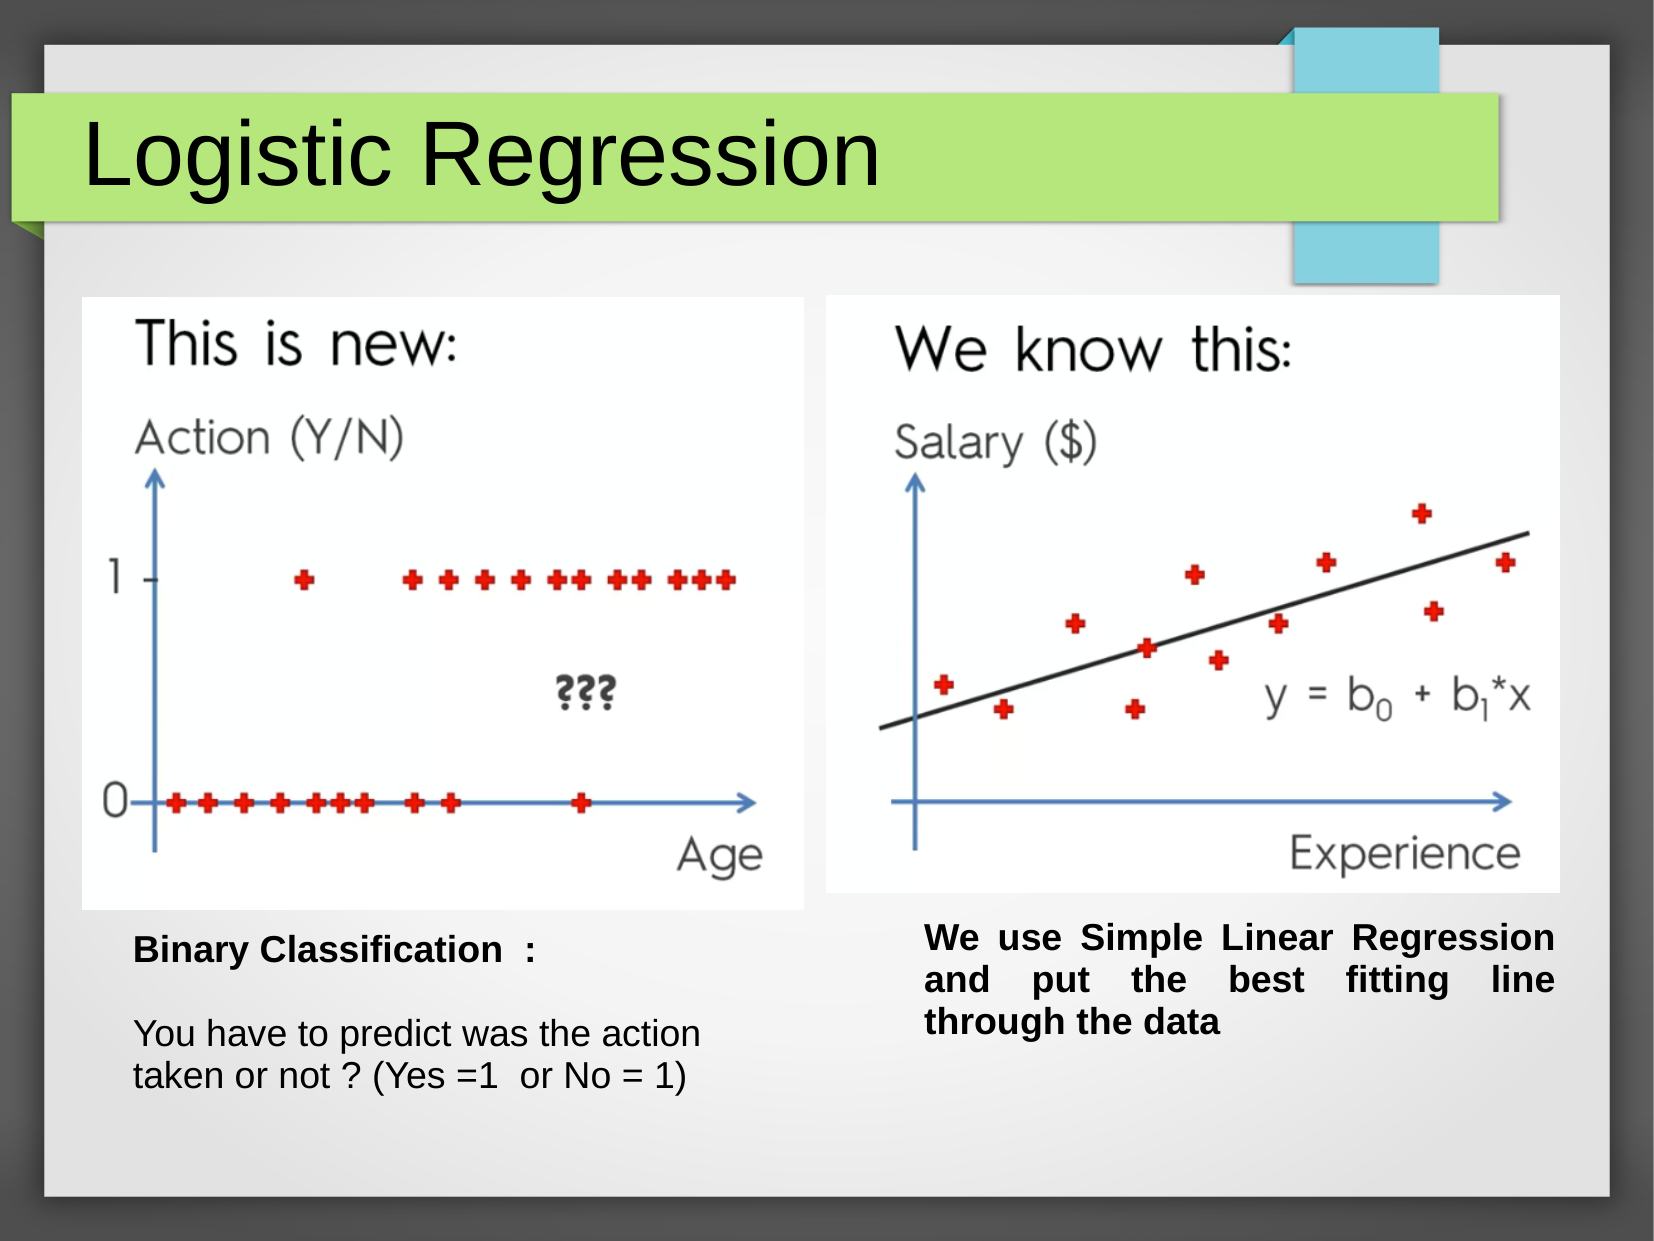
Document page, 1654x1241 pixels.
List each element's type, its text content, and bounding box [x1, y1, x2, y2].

title Logistic Regression [82, 94, 1264, 213]
text_box We use Simple Linear Regression and put the best fitting line through the data [909, 909, 1571, 1146]
picture [0, 0, 1654, 1241]
text_box Binary Classification : You have to predict was the action taken or not ? (Yes =1 or No = 1) [118, 921, 815, 1105]
